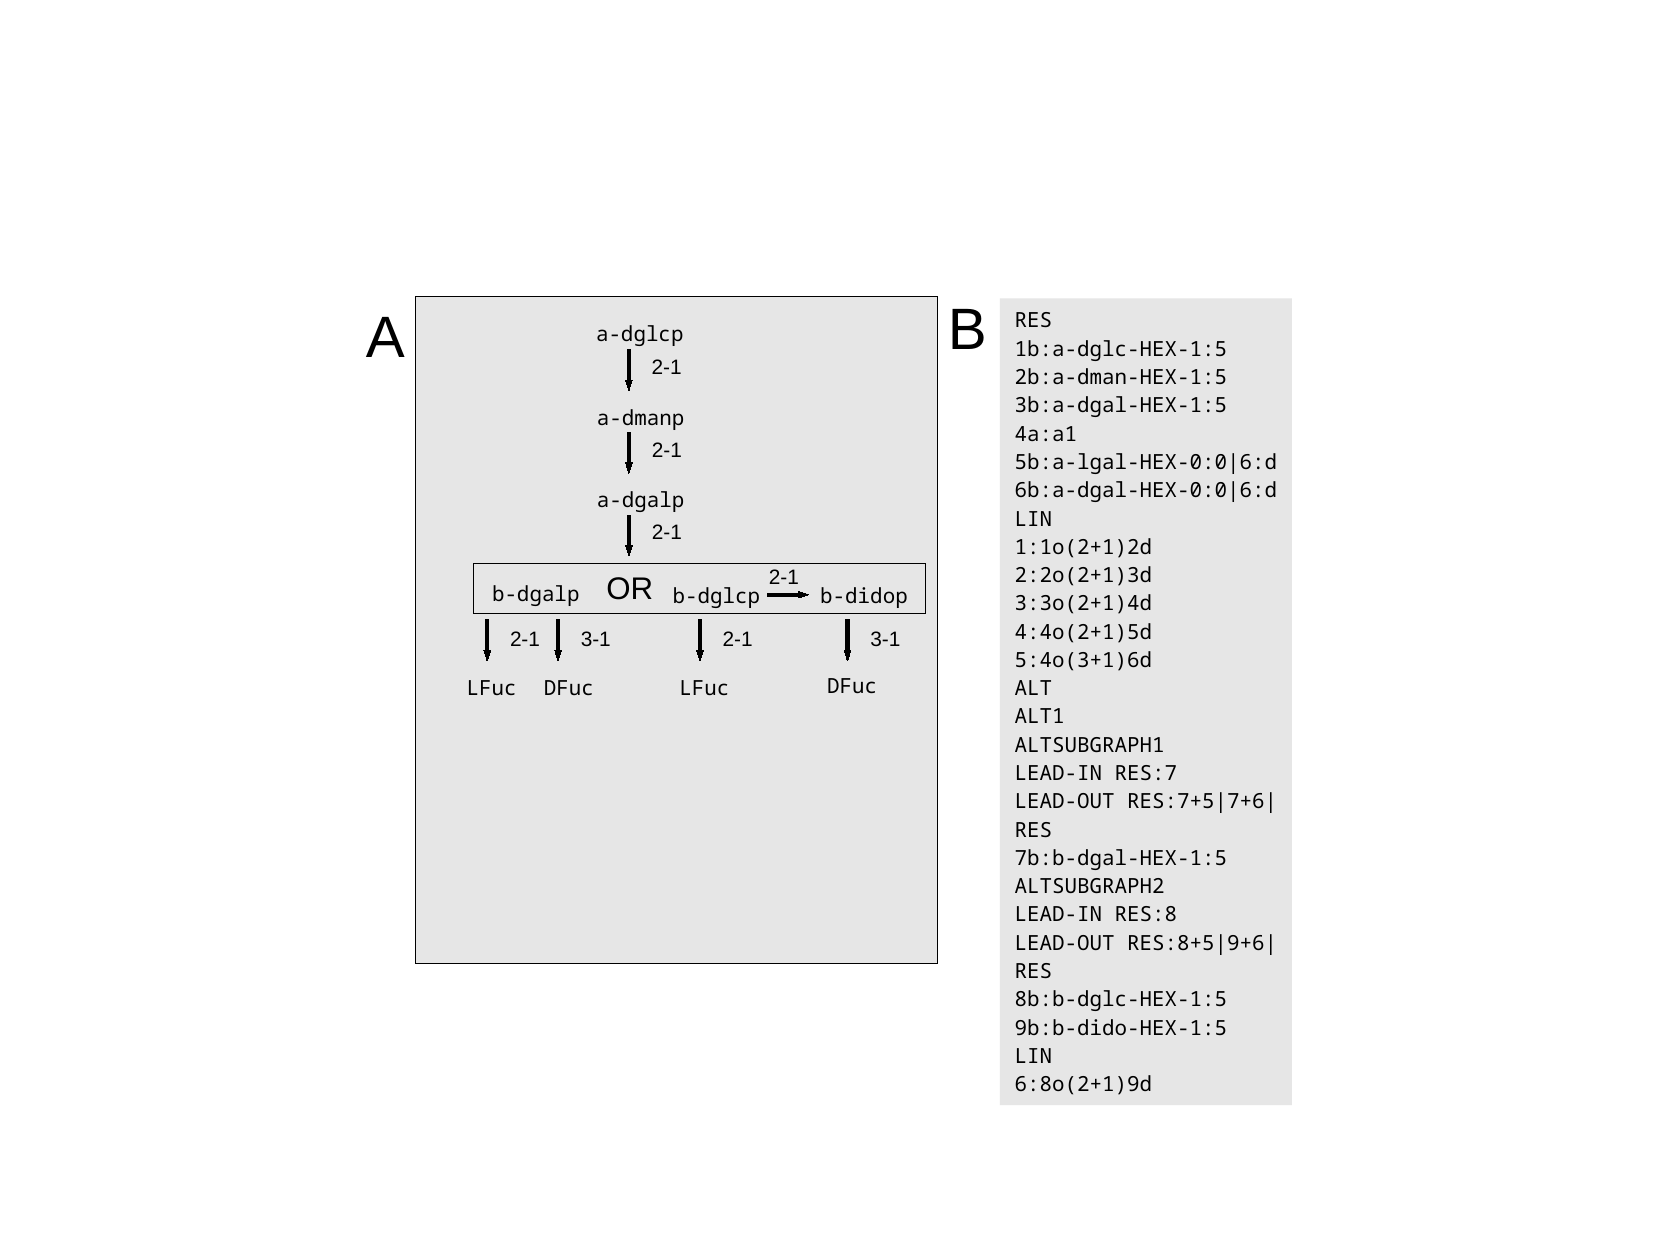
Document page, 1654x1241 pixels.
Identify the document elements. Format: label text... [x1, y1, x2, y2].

text_box DFuc [812, 663, 933, 703]
text_box [415, 296, 938, 964]
text_box b-dglcp [669, 574, 779, 613]
text_box 2-1 [754, 558, 814, 563]
text_box LFuc [451, 666, 528, 705]
text_box b-dgalp [477, 571, 591, 611]
text_box a-dgalp [582, 478, 787, 517]
text_box OR [591, 564, 669, 613]
text_box LFuc [664, 666, 785, 705]
text_box 2-1 [637, 430, 697, 470]
text_box RES 1b:a-dglc-HEX-1:5 2b:a-dman-HEX-1:5 3b:a-dgal-HEX-1:5 4a:a1 5b:a-lgal-HEX-0:0|6:d 6b:a-dgal-HEX-0:0|6:d LIN 1:1o(2+1)2d 2:2o(2+1)3d 3:3o(2+1)4d 4:4o(2+1)5d 5:4o(3+1)6d ALT ALT1 ALTSUBGRAPH1 LEAD-IN RES:7 LEAD-OUT RES:7+5|7+6| RES 7b:b-dgal-HEX-1:5 ALTSUBGRAPH2 LEAD-IN RES:8 LEAD-OUT RES:8+5|9+6| RES 8b:b-dglc-HEX-1:5 9b:b-dido-HEX-1:5 LIN 6:8o(2+1)9d [999, 298, 1292, 972]
text_box 2-1 [637, 513, 697, 552]
text_box a-dmanp [582, 395, 787, 434]
text_box DFuc [528, 666, 650, 705]
text_box a-dglcp [581, 312, 786, 351]
text_box A [351, 297, 420, 378]
text_box b-didop [805, 574, 925, 613]
text_box 2-1 [754, 564, 814, 597]
text_box 2-1 [495, 619, 555, 659]
text_box 3-1 [855, 620, 916, 659]
text_box 2-1 [707, 620, 768, 659]
text_box B [933, 289, 1002, 370]
text_box 2-1 [636, 348, 697, 387]
text_box 3-1 [566, 619, 626, 659]
